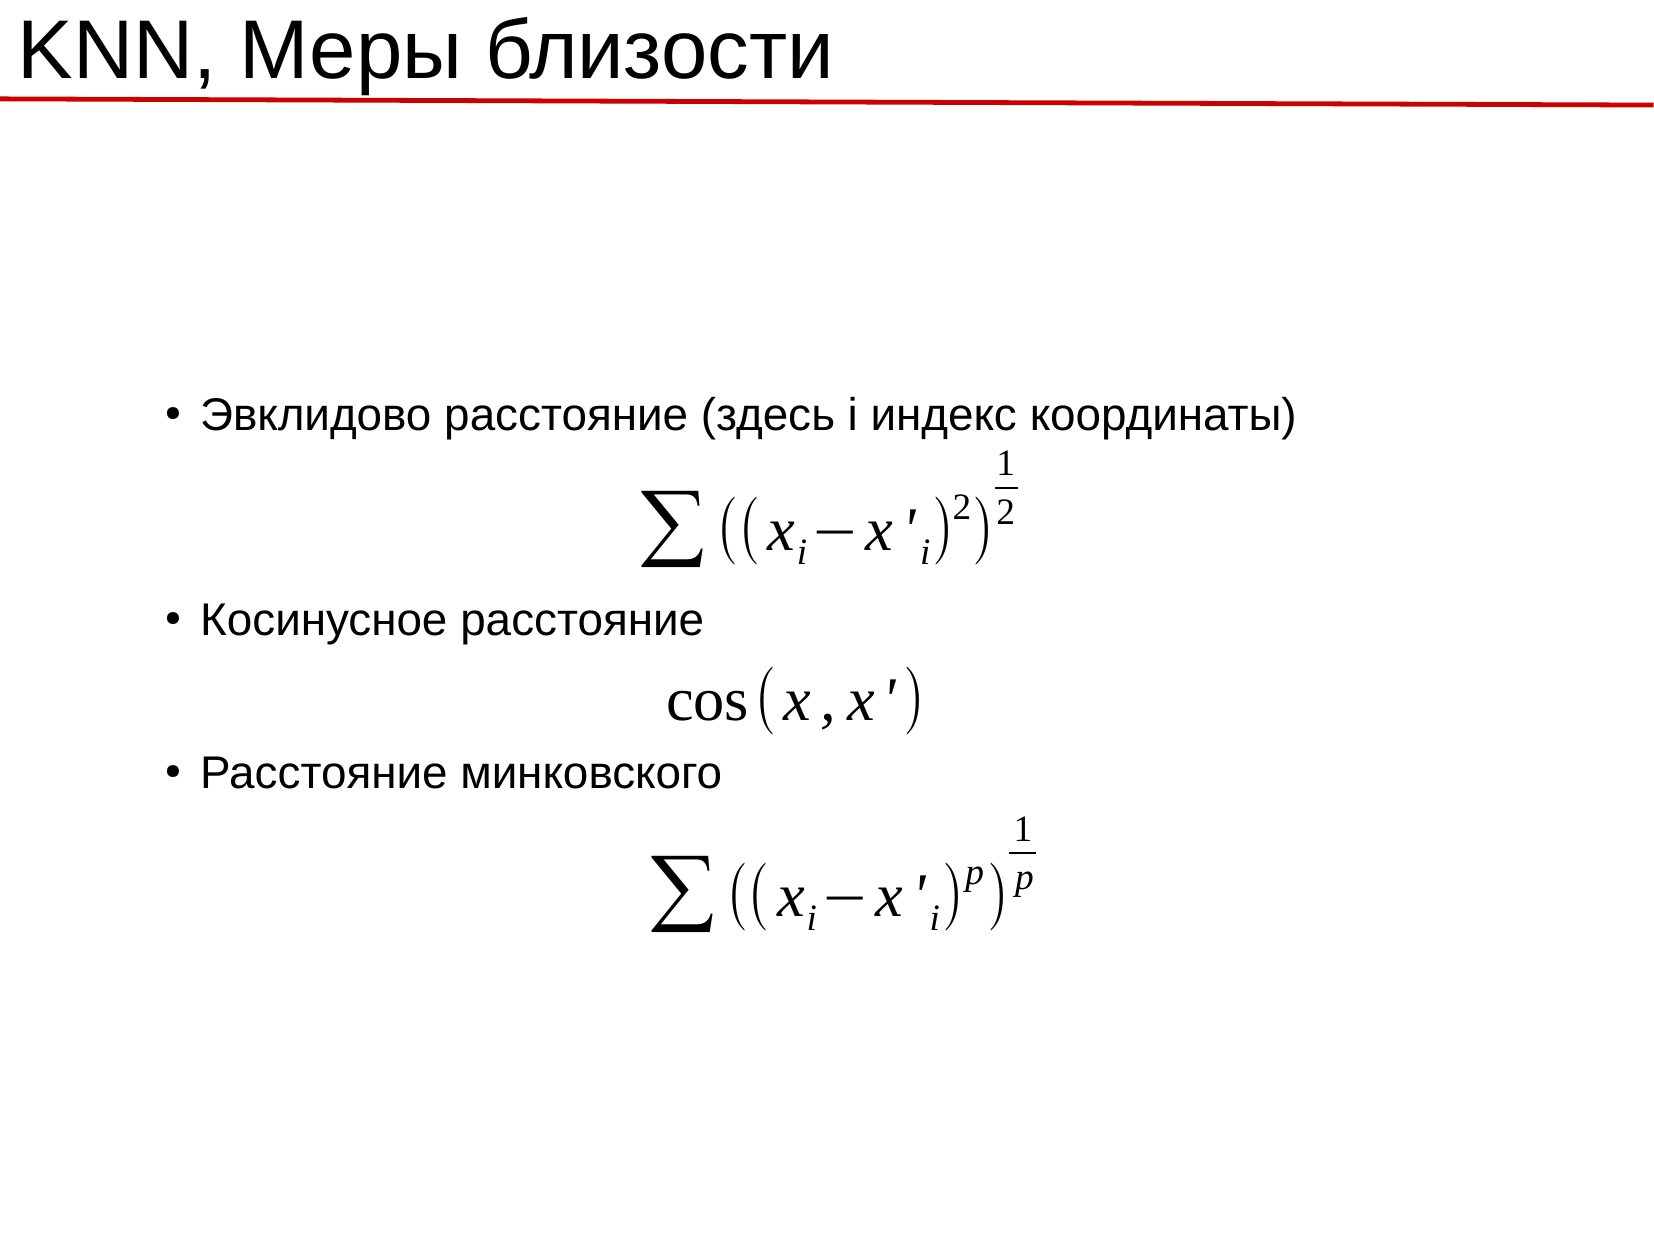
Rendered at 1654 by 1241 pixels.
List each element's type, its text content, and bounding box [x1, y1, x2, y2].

chart [660, 663, 930, 738]
title KNN, Меры близости [17, 0, 1263, 99]
chart [630, 443, 1026, 573]
text_box Эвклидово расстояние (здесь i индекс координаты) Косинусное расстояние Расстояние минковского [150, 330, 1396, 807]
chart [639, 808, 1044, 939]
